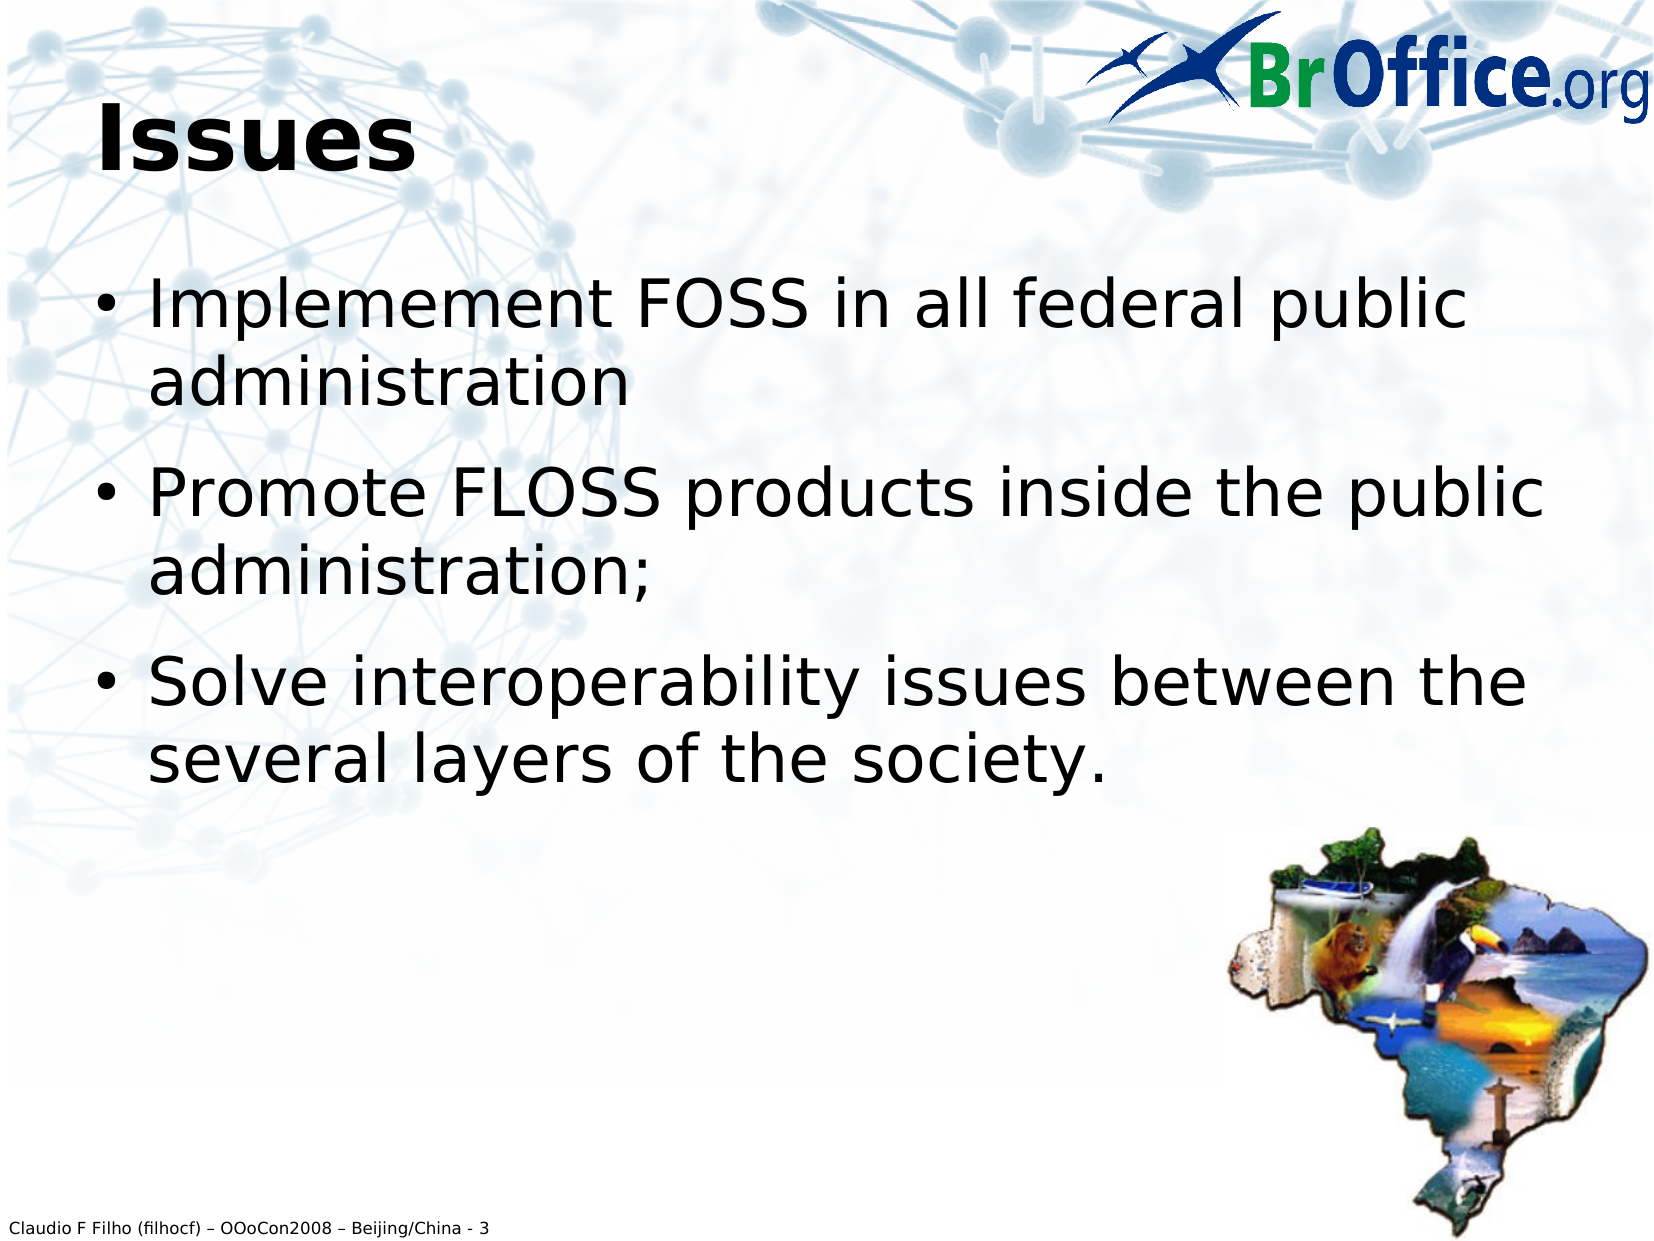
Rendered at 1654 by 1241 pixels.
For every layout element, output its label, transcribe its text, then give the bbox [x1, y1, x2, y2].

picture [7, 0, 1654, 1241]
title Issues [94, 35, 1093, 243]
list Implemement FOSS in all federal public administration Promote FLOSS products inside the public administration; Solve interoperability issues between the several layers of the society. [76, 265, 1625, 1158]
